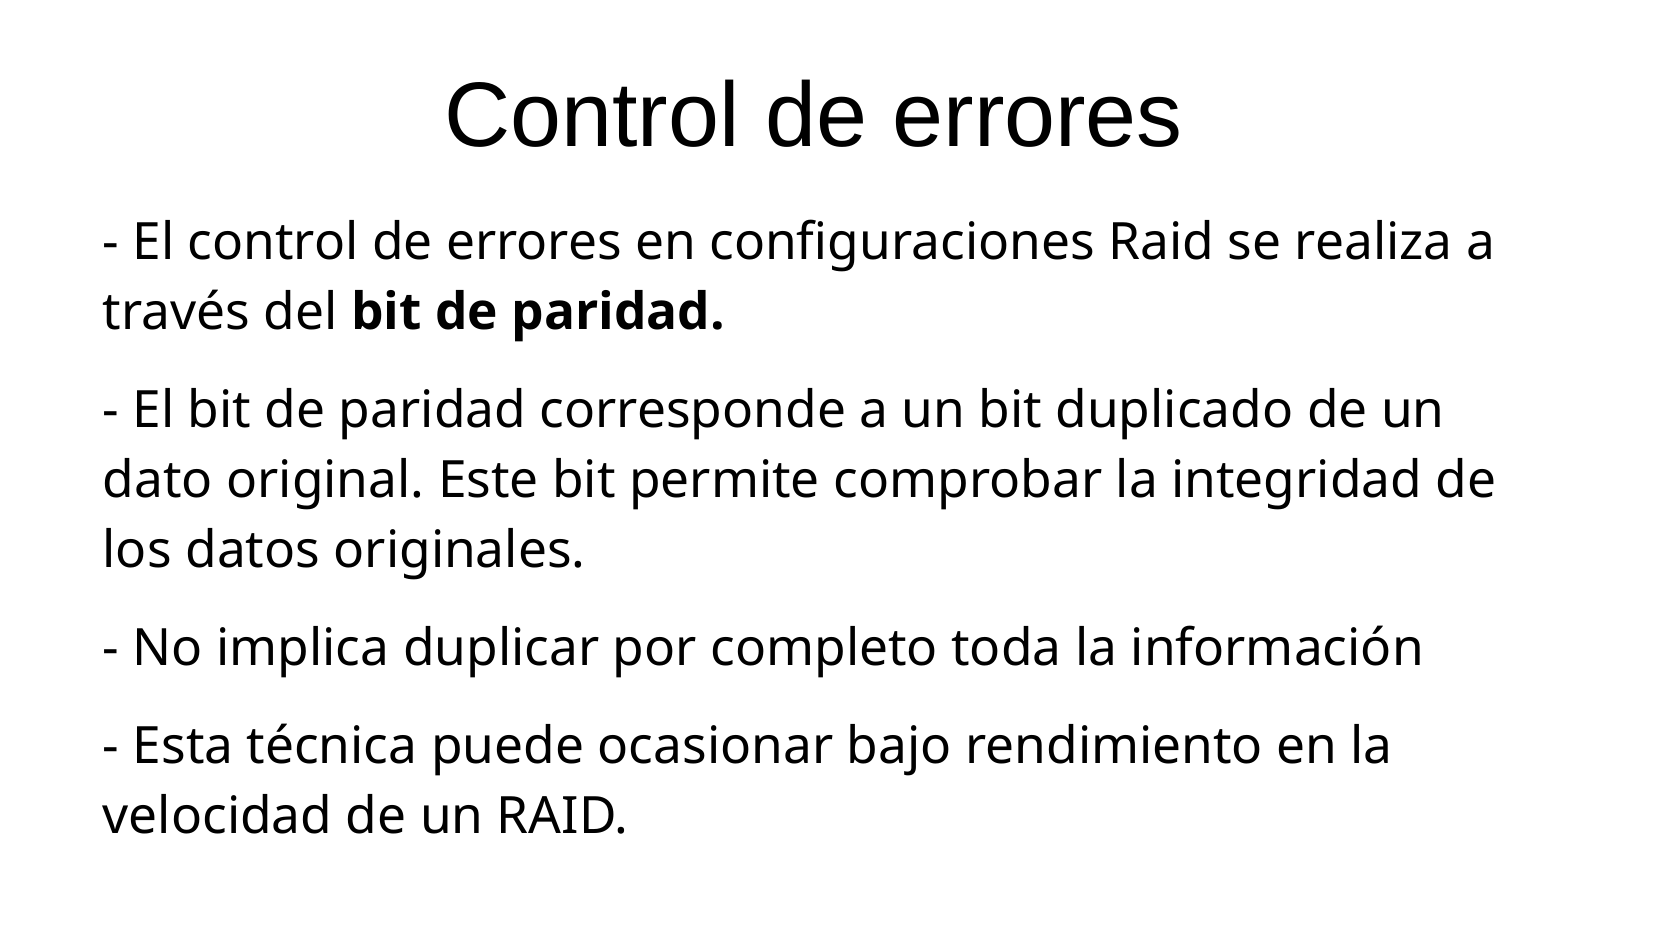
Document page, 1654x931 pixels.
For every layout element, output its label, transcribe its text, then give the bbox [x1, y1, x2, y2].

list - El control de errores en configuraciones Raid se realiza a través del bit de paridad. - El bit de paridad corresponde a un bit duplicado de un dato original. Este bit permite comprobar la integridad de los datos originales. - No implica duplicar por completo toda la información - Esta técnica puede ocasionar bajo rendimiento en la velocidad de un RAID. [35, 204, 1524, 851]
title Control de errores [82, 37, 1571, 193]
